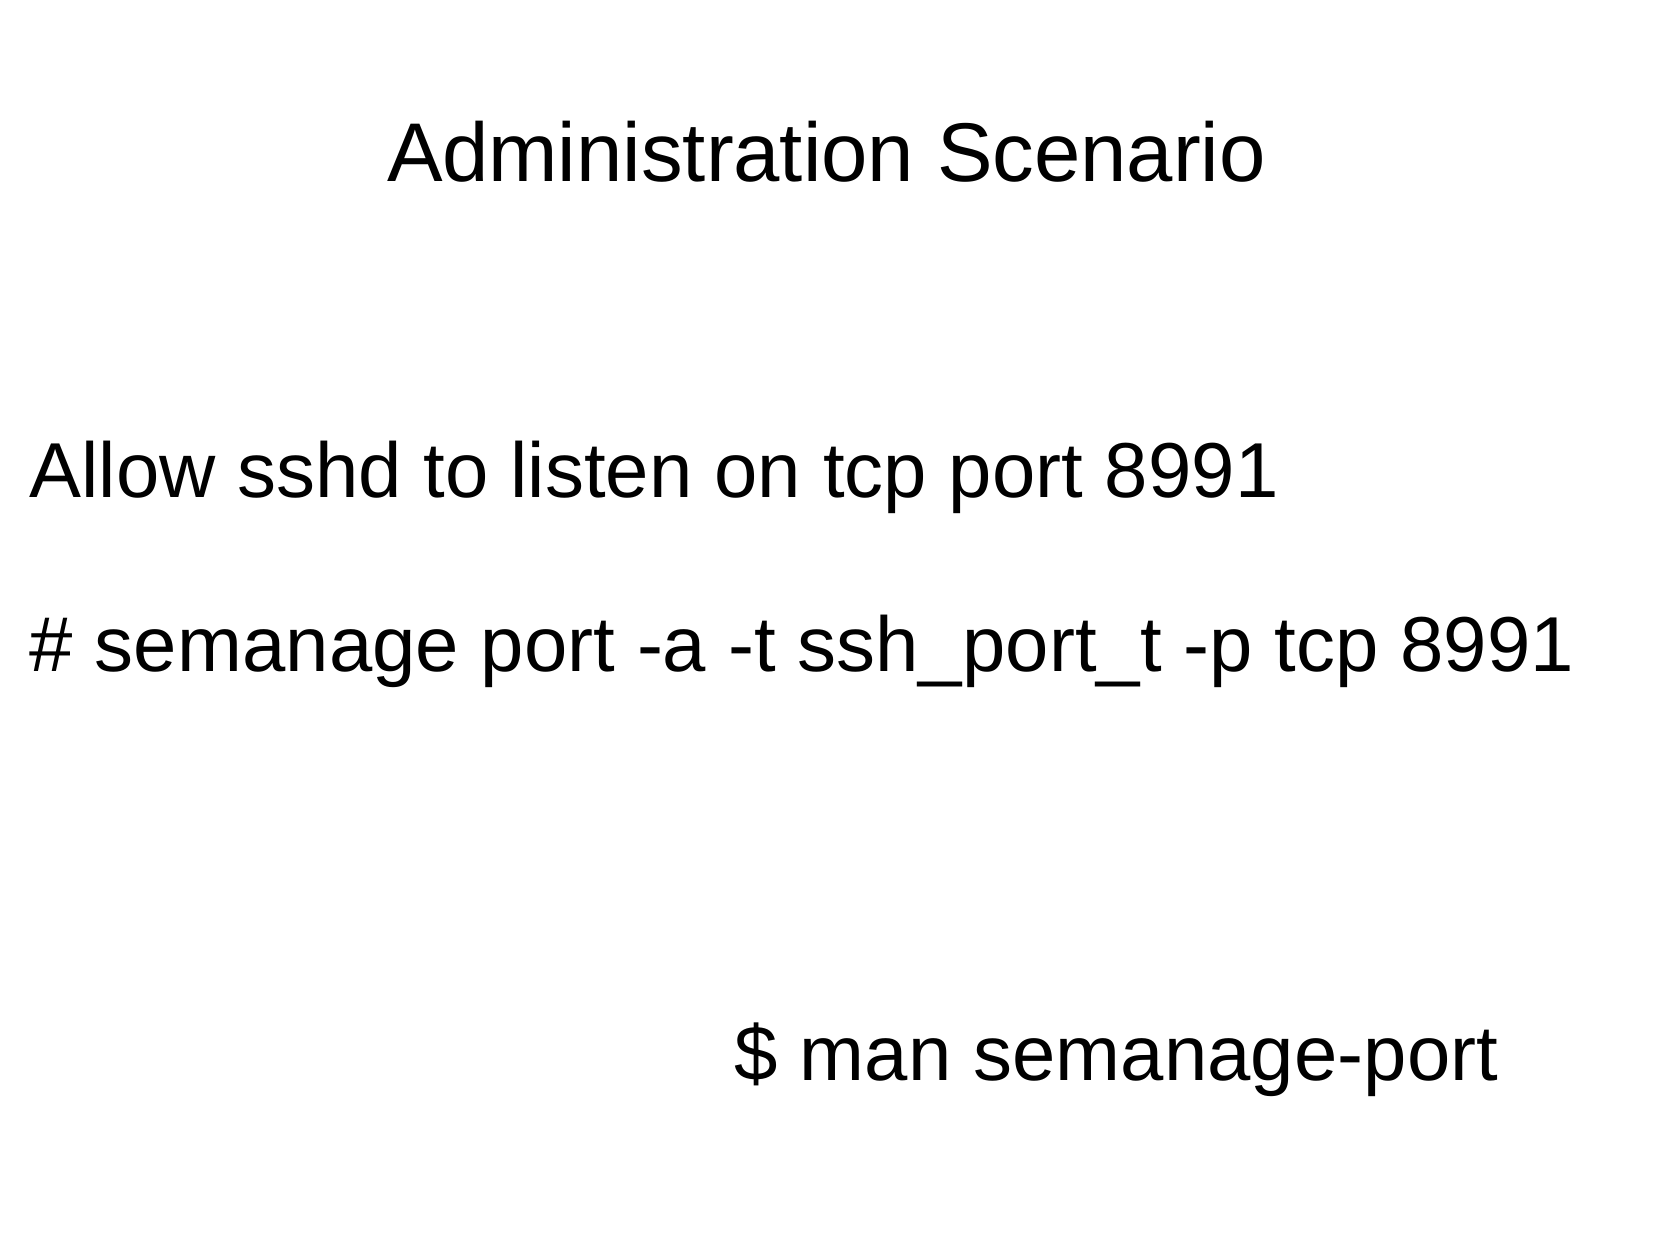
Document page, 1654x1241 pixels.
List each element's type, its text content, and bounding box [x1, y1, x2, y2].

title Administration Scenario [82, 49, 1571, 257]
text_box $ man semanage-port [720, 1002, 1576, 1191]
text_box Allow sshd to listen on tcp port 8991 # semanage port -a -t ssh_port_t -p tcp 8991 [14, 419, 1620, 840]
